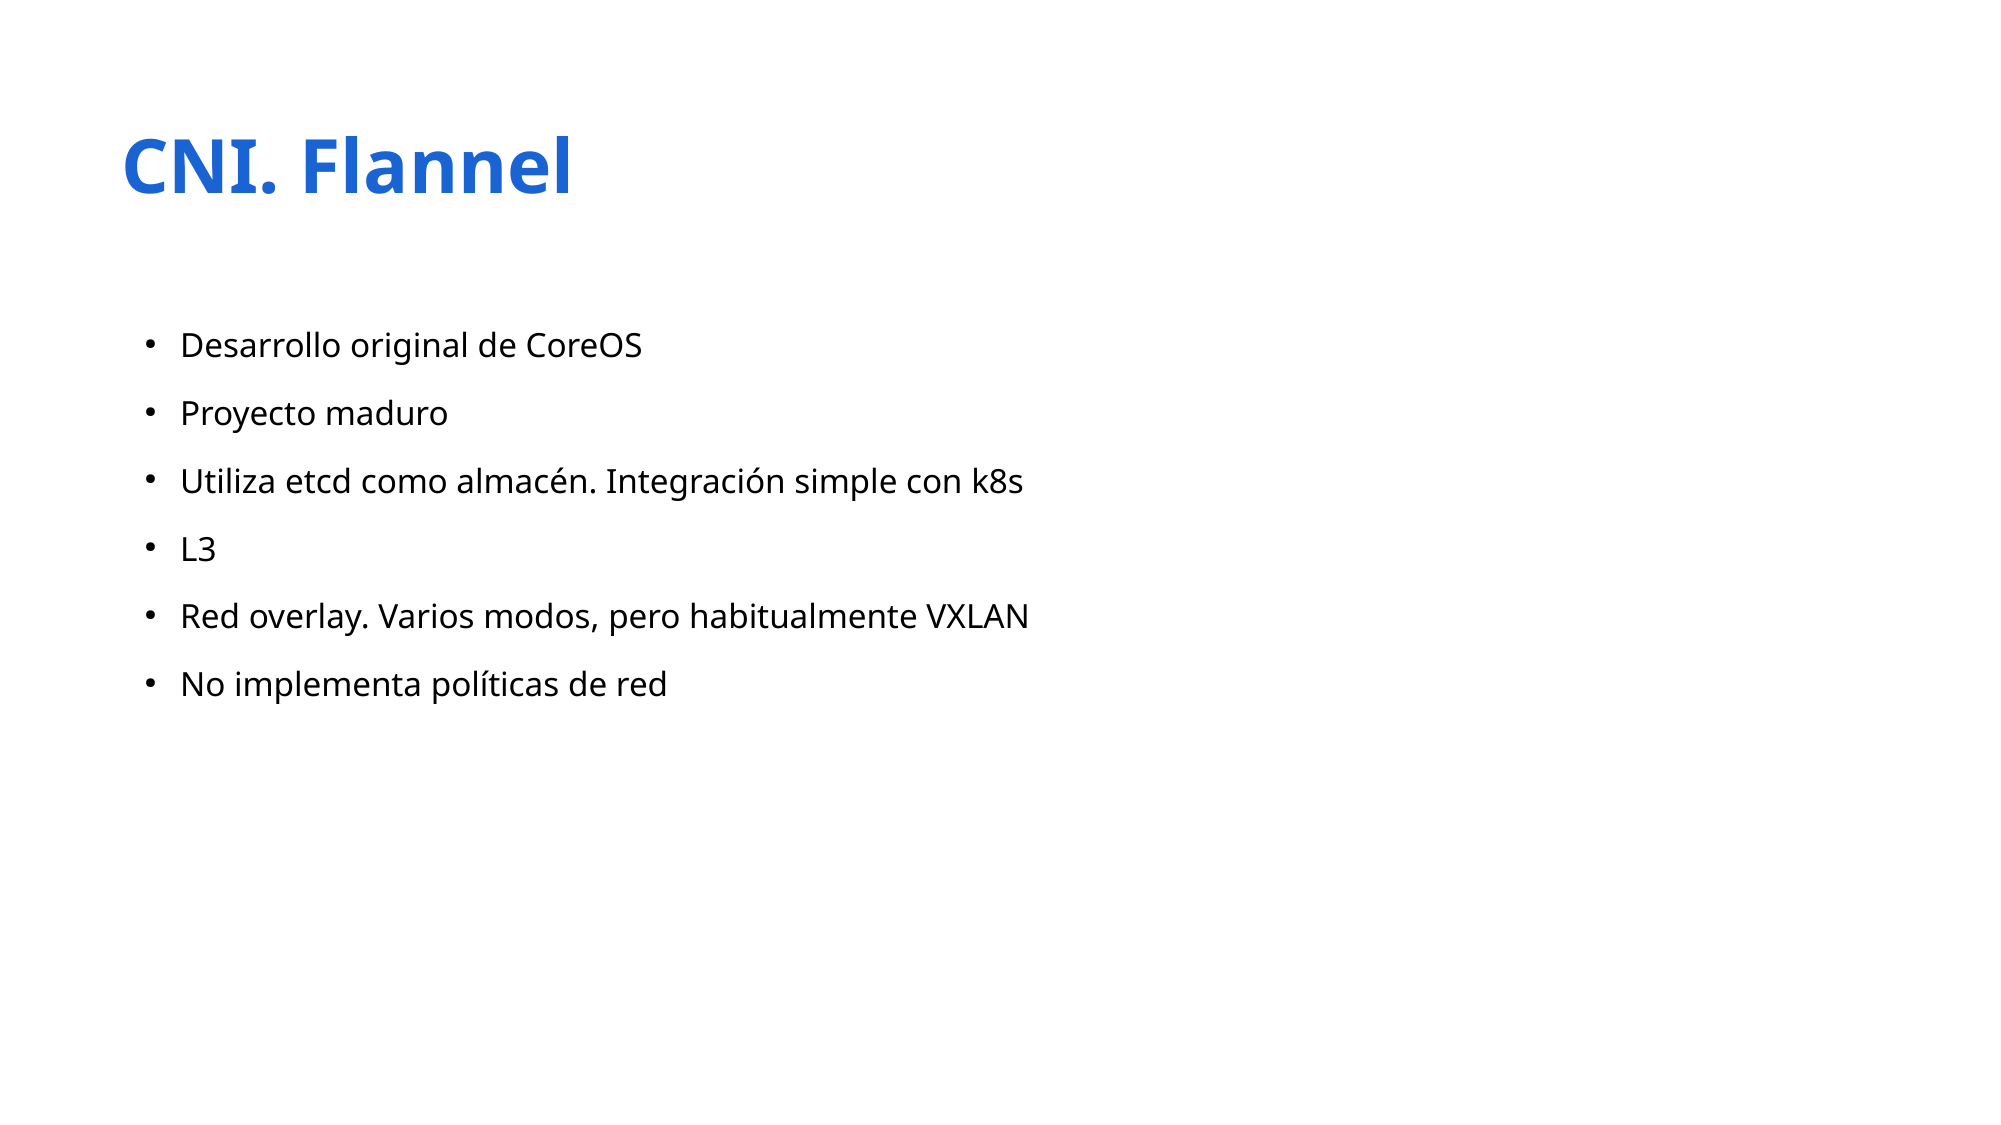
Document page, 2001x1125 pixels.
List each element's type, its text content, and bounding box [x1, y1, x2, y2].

text_box Desarrollo original de CoreOS Proyecto maduro Utiliza etcd como almacén. Integración simple con k8s L3 Red overlay. Varios modos, pero habitualmente VXLAN No implementa políticas de red [129, 292, 1843, 827]
text_box CNI. Flannel [106, 106, 1878, 293]
